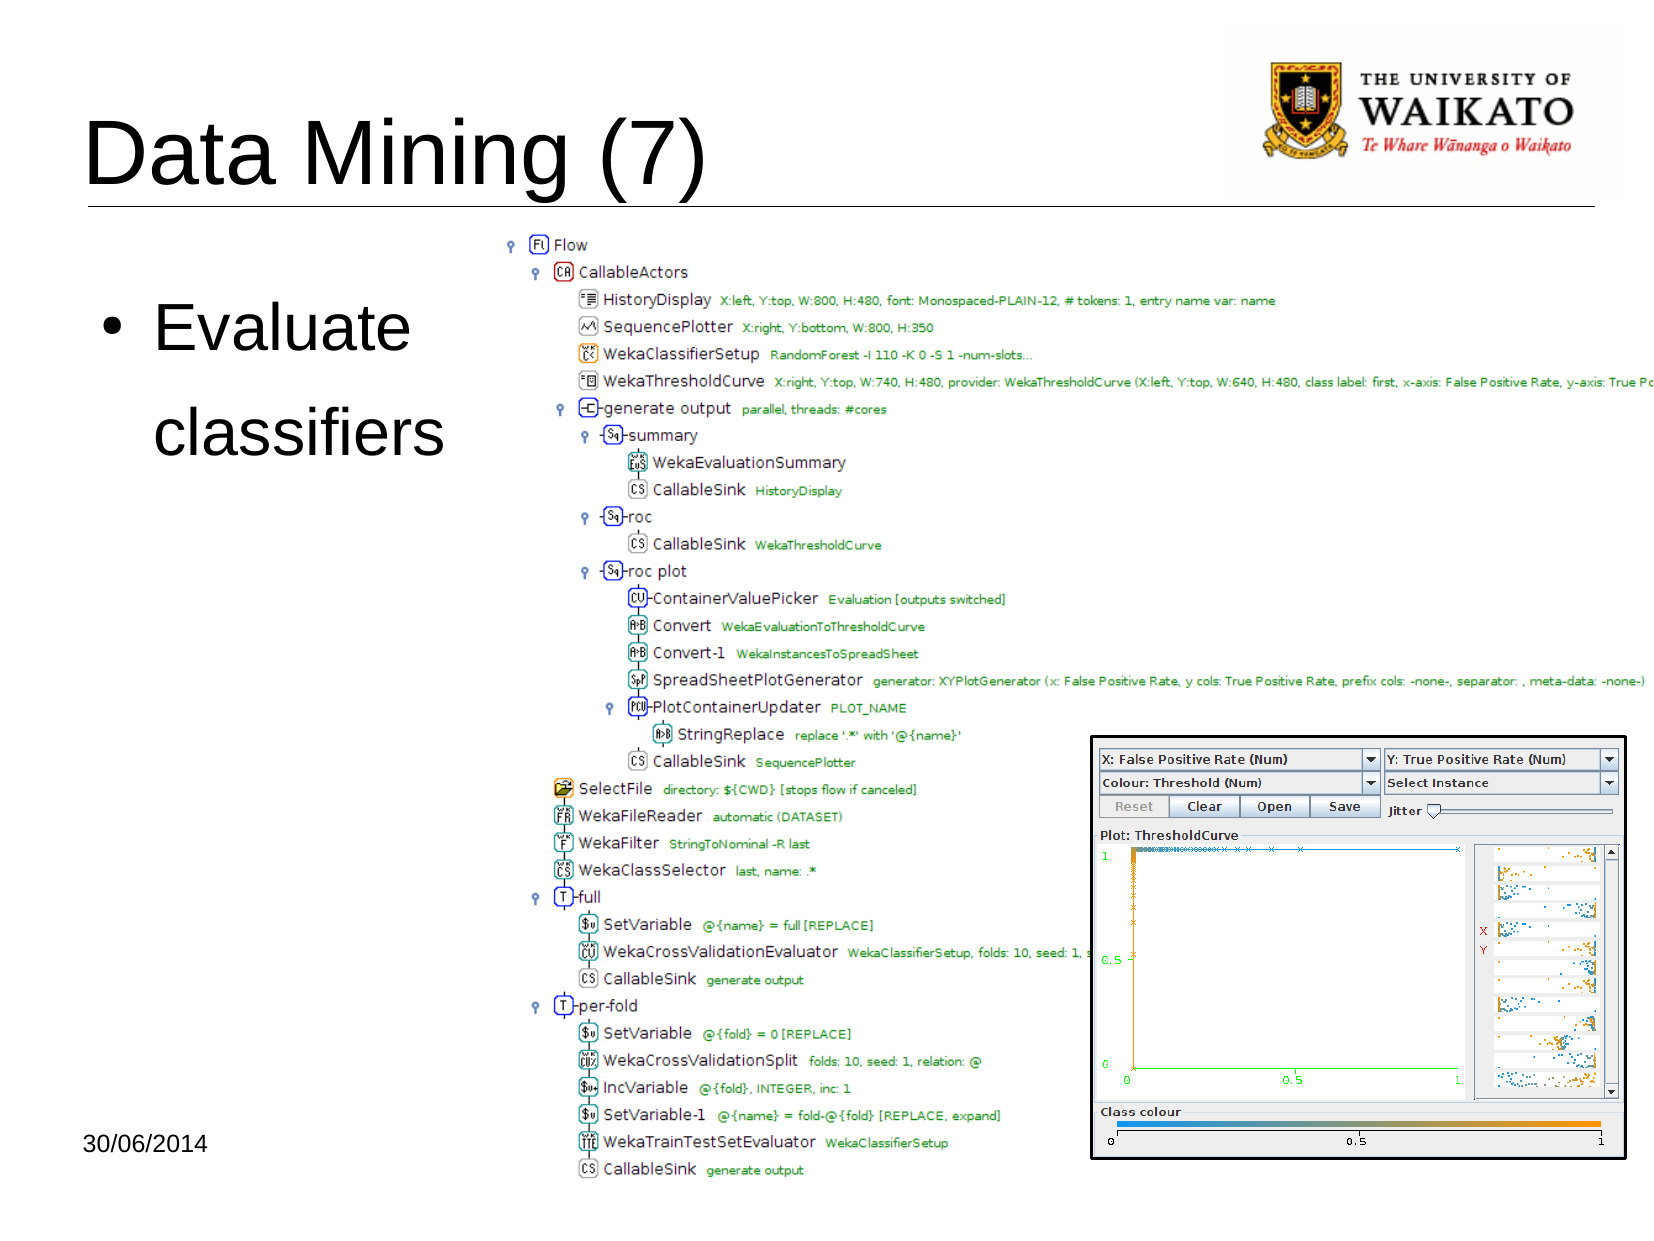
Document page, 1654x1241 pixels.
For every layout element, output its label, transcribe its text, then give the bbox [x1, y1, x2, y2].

title Data Mining (7) [82, 49, 1571, 257]
picture [501, 231, 1654, 1182]
picture [1228, 24, 1619, 201]
list Evaluate classifiers [82, 290, 501, 1010]
